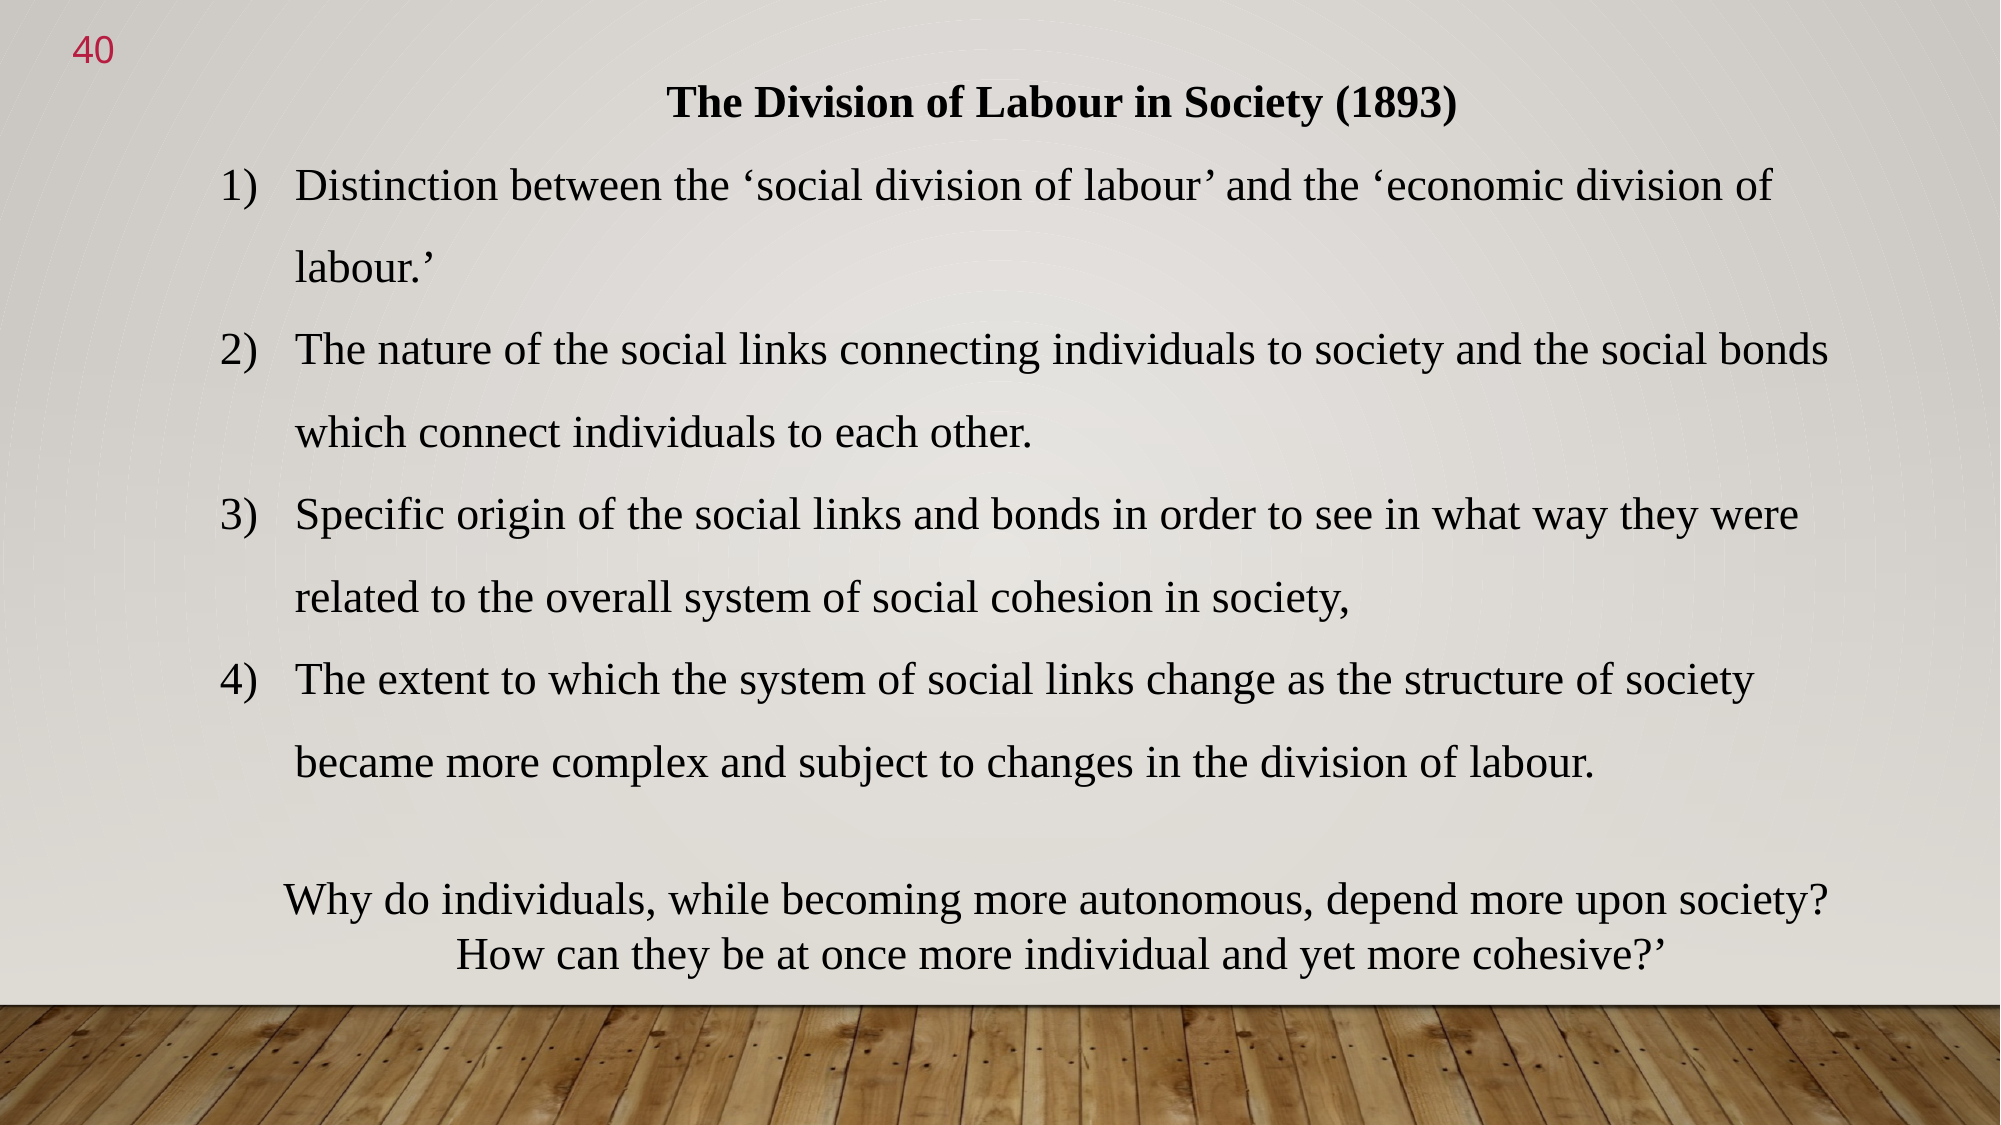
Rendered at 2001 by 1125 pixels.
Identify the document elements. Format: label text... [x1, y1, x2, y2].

picture [0, 1005, 2000, 1125]
slide_number 21 [0, 18, 131, 102]
text_box The Division of Labour in Society (1893) Distinction between the ‘social division of labour’ and the ‘economic division of labour.’ The nature of the social links connecting individuals to society and the social bonds which connect individuals to each other. Specific origin of the social links and bonds in order to see in what way they were related to the overall system of social cohesion in society, The extent to which the system of social links change as the structure of society became more complex and subject to changes in the division of labour. Why do individuals, while becoming more autonomous, depend more upon society? How can they be at once more individual and yet more cohesive?’ [130, 36, 1920, 986]
